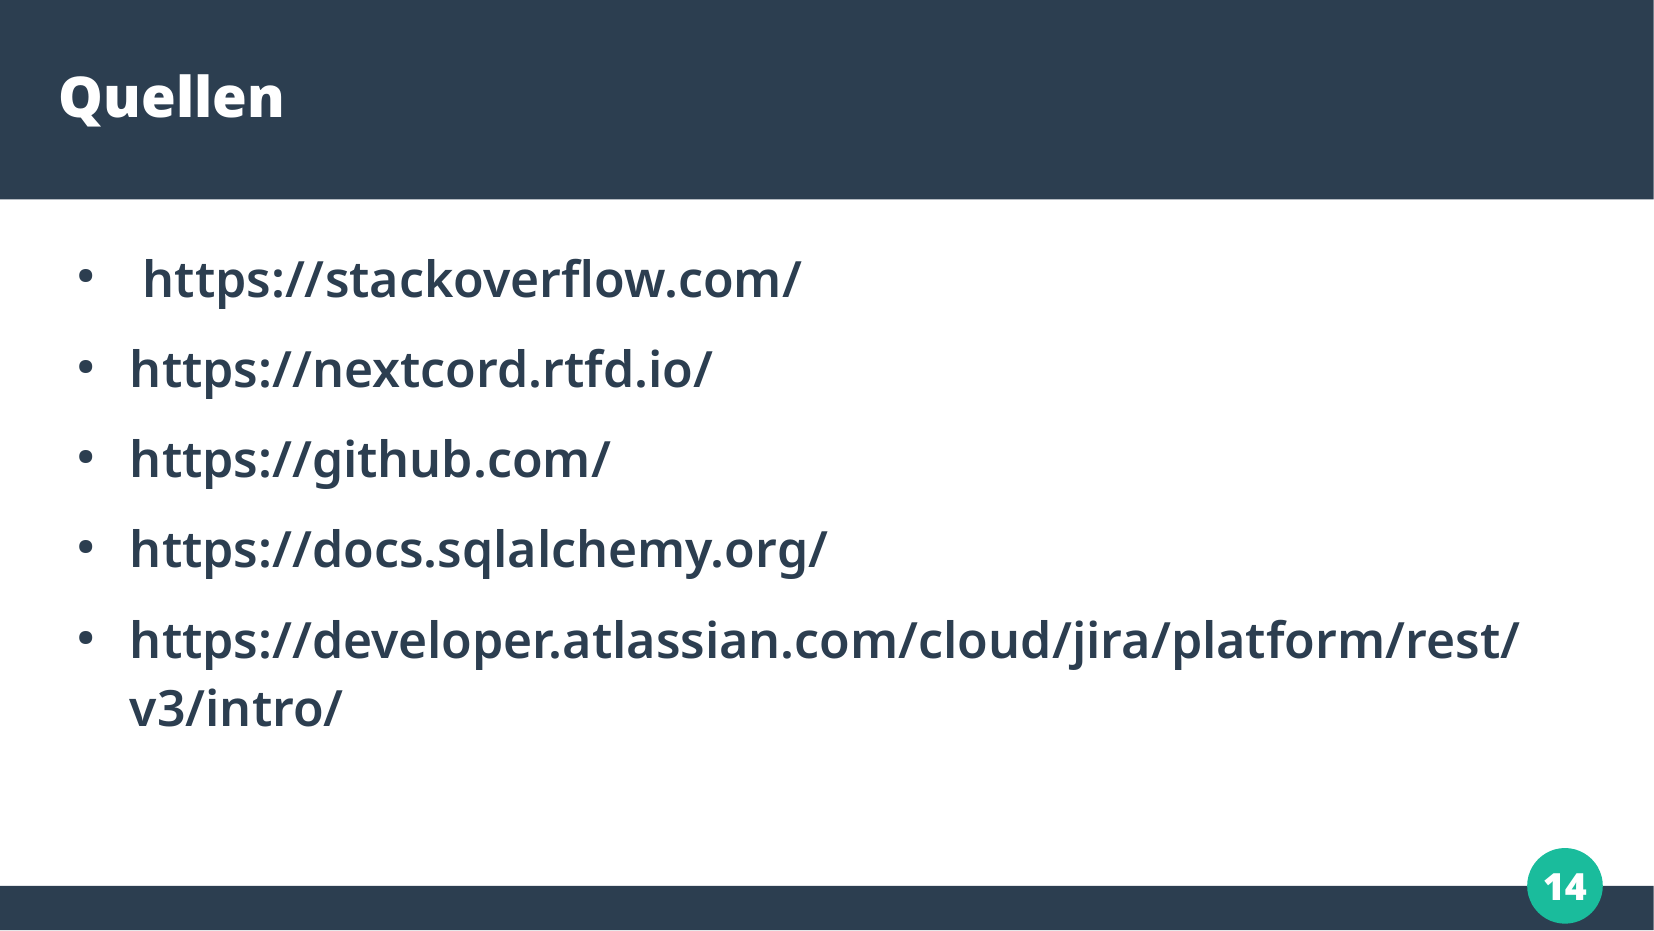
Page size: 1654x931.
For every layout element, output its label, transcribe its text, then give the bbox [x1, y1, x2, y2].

title Quellen [59, 37, 1595, 155]
list https://stackoverflow.com/ https://nextcord.rtfd.io/ https://github.com/ https://docs.sqlalchemy.org/ https://developer.atlassian.com/cloud/jira/platform/rest/v3/intro/ [59, 243, 1595, 864]
